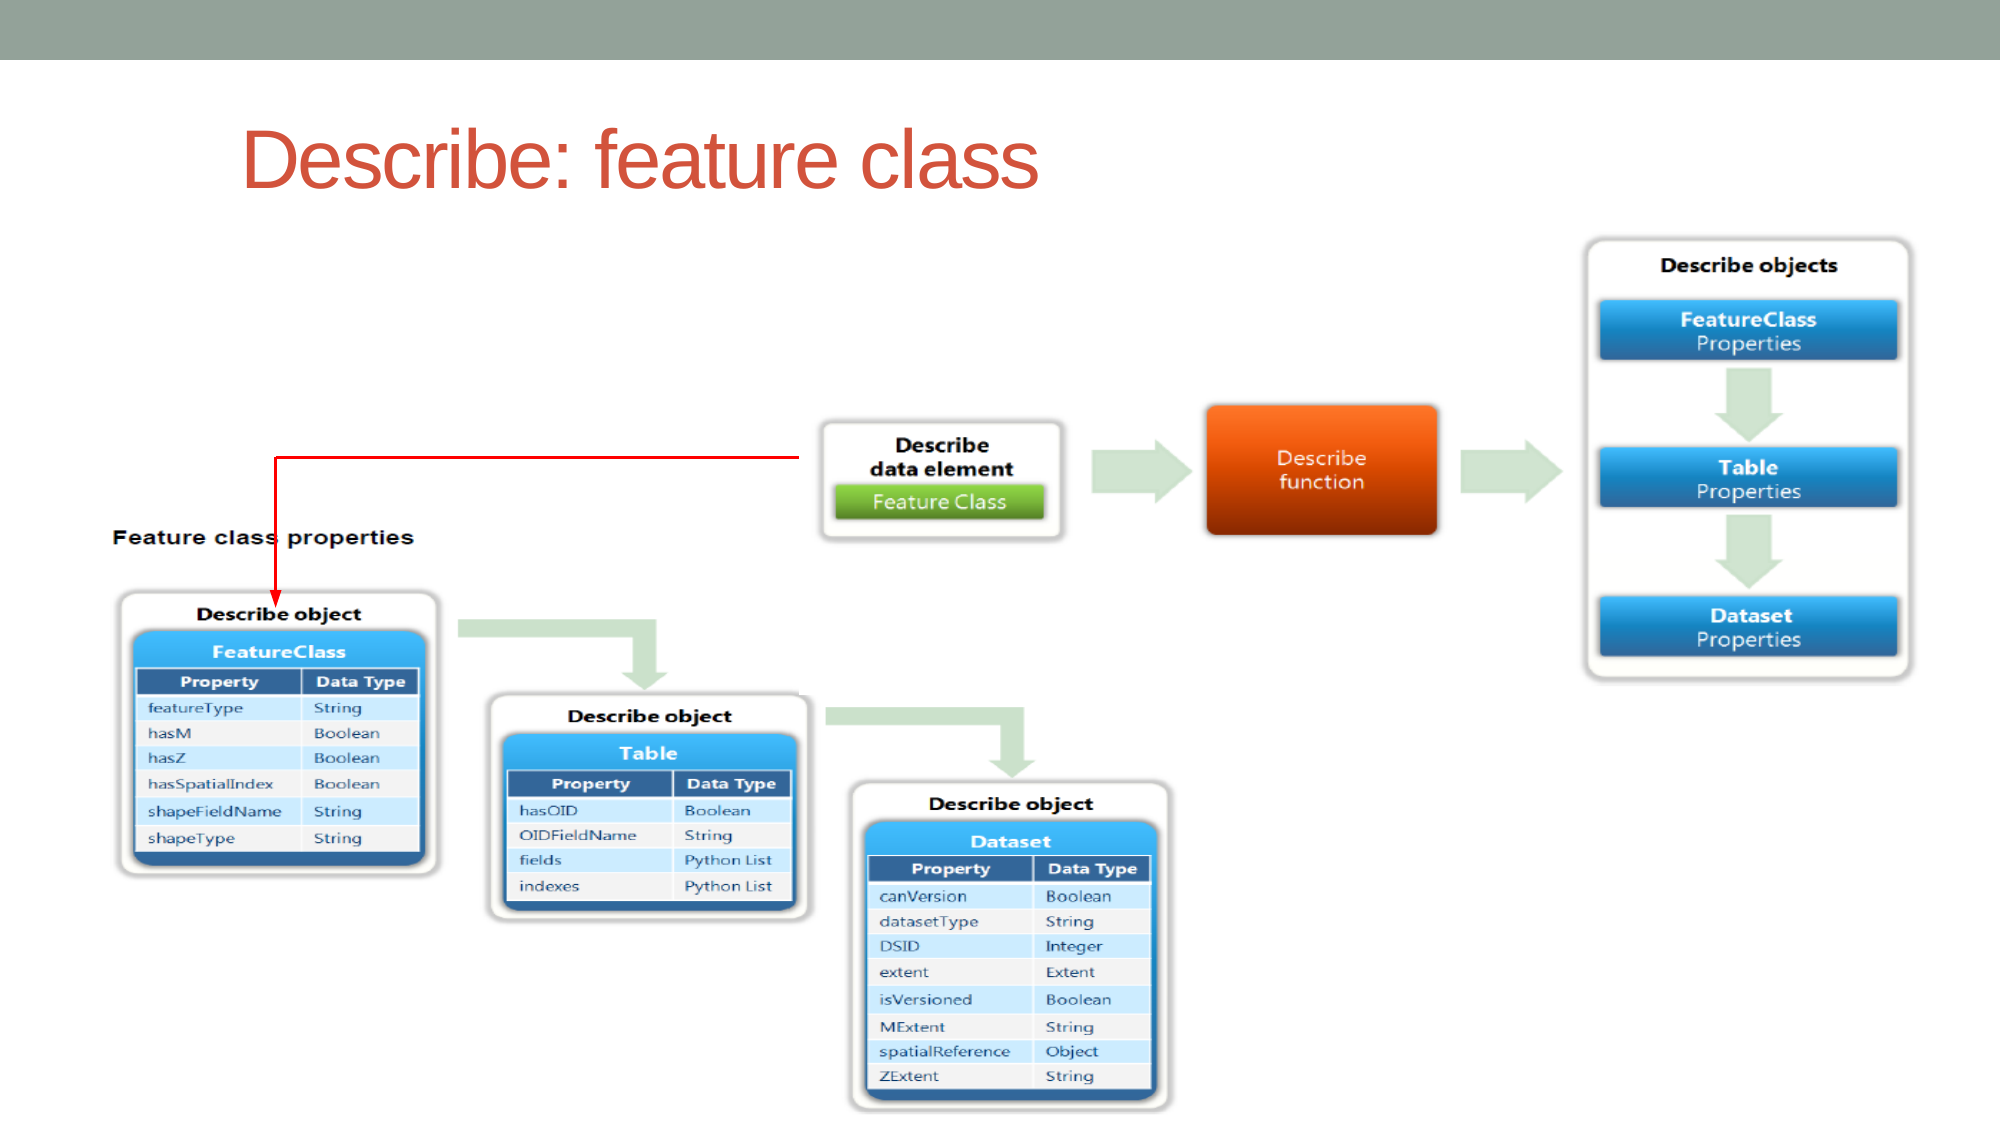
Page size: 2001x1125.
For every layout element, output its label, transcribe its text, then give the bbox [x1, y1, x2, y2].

picture [92, 219, 1927, 1125]
title Describe: feature class [225, 67, 1801, 244]
